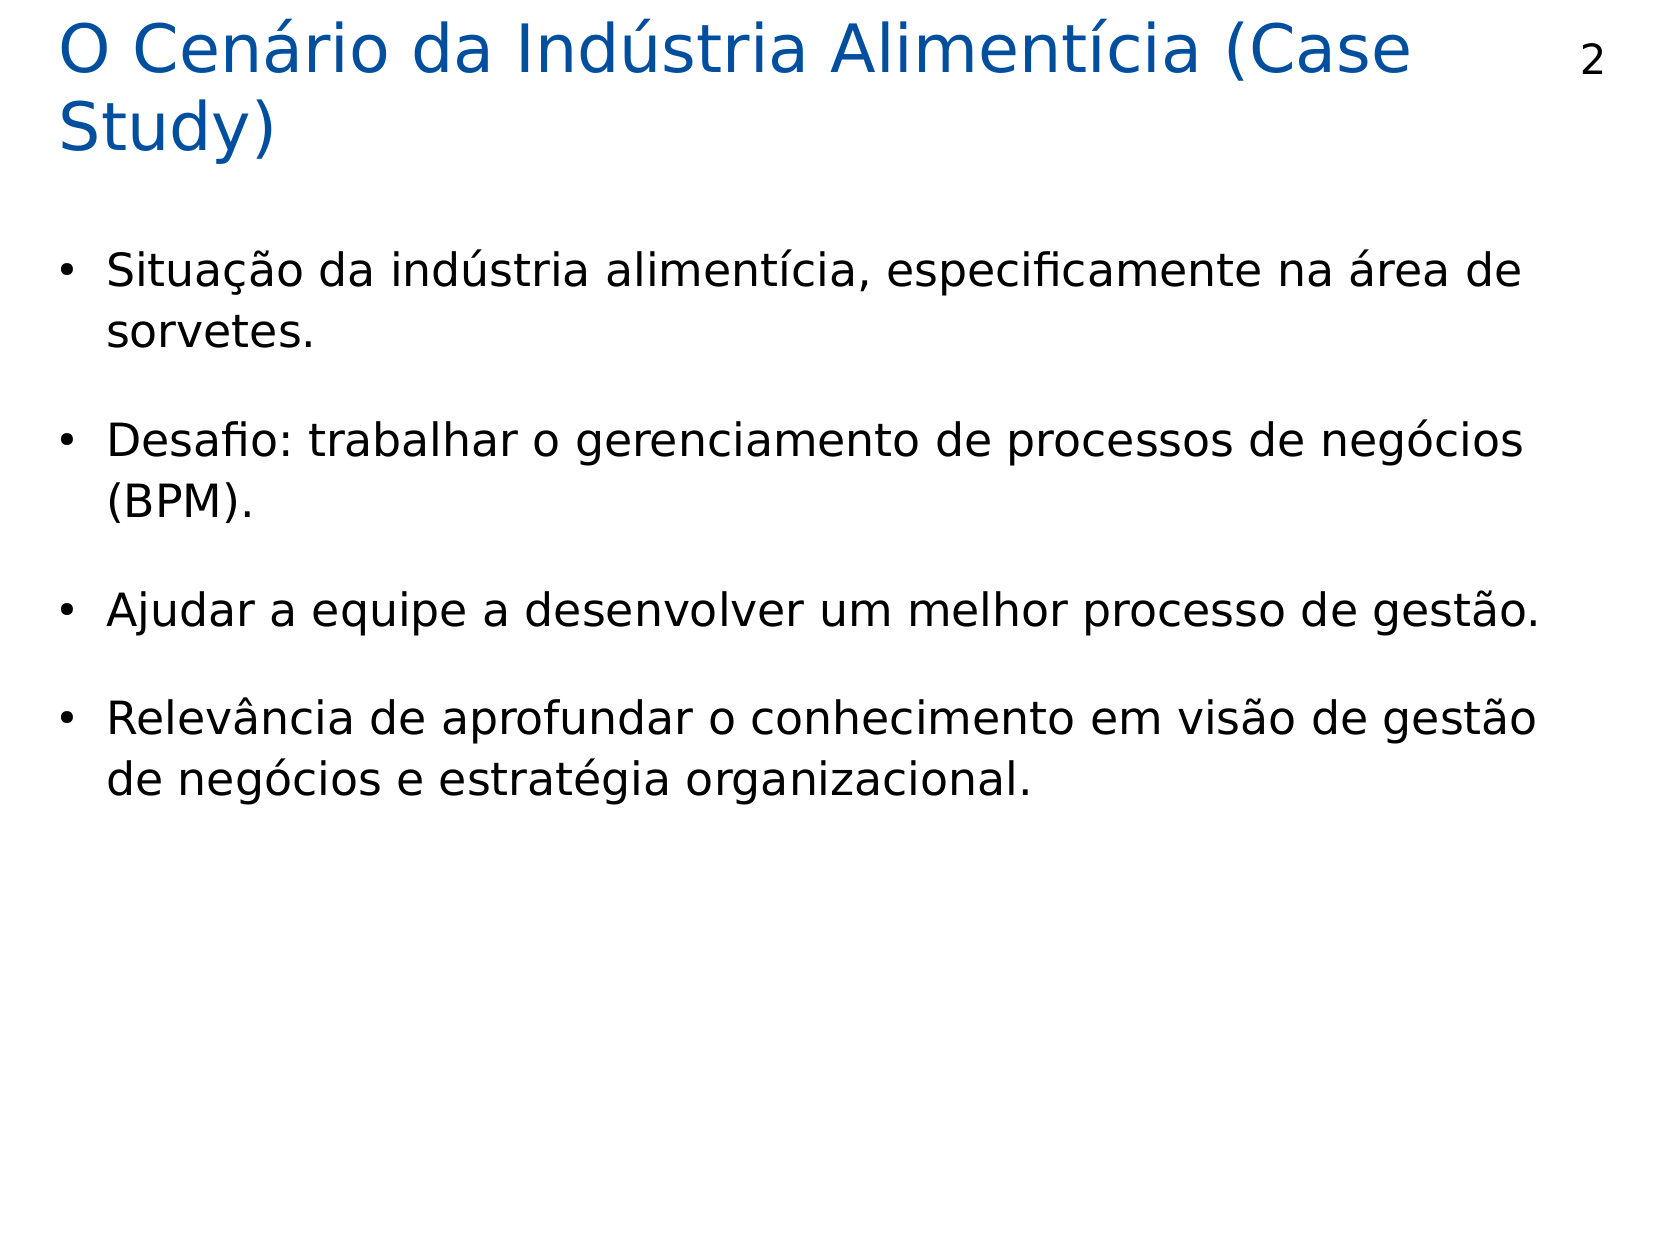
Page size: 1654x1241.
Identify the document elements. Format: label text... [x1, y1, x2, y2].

title O Cenário da Indústria Alimentícia (Case Study) [59, 10, 1506, 167]
list Situação da indústria alimentícia, especificamente na área de sorvetes. Desafio: trabalhar o gerenciamento de processos de negócios (BPM). Ajudar a equipe a desenvolver um melhor processo de gestão. Relevância de aprofundar o conhecimento em visão de gestão de negócios e estratégia organizacional. [59, 236, 1595, 1211]
